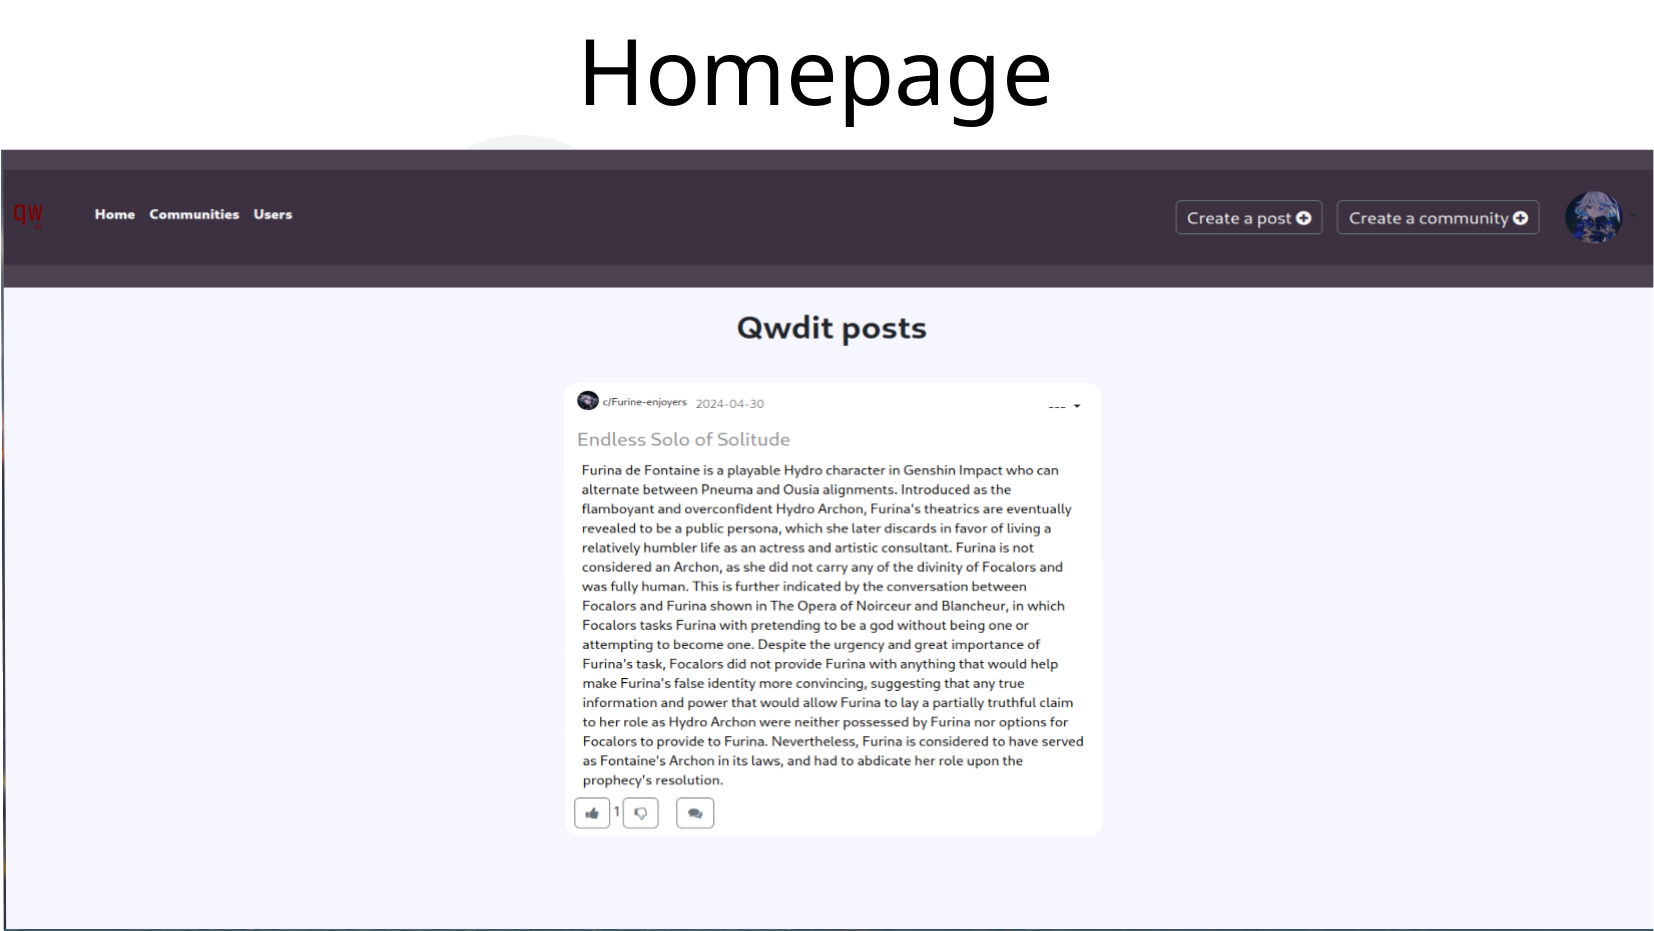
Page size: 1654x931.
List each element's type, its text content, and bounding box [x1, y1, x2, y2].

text_box Homepage [562, 0, 1201, 151]
picture [0, 150, 1654, 931]
